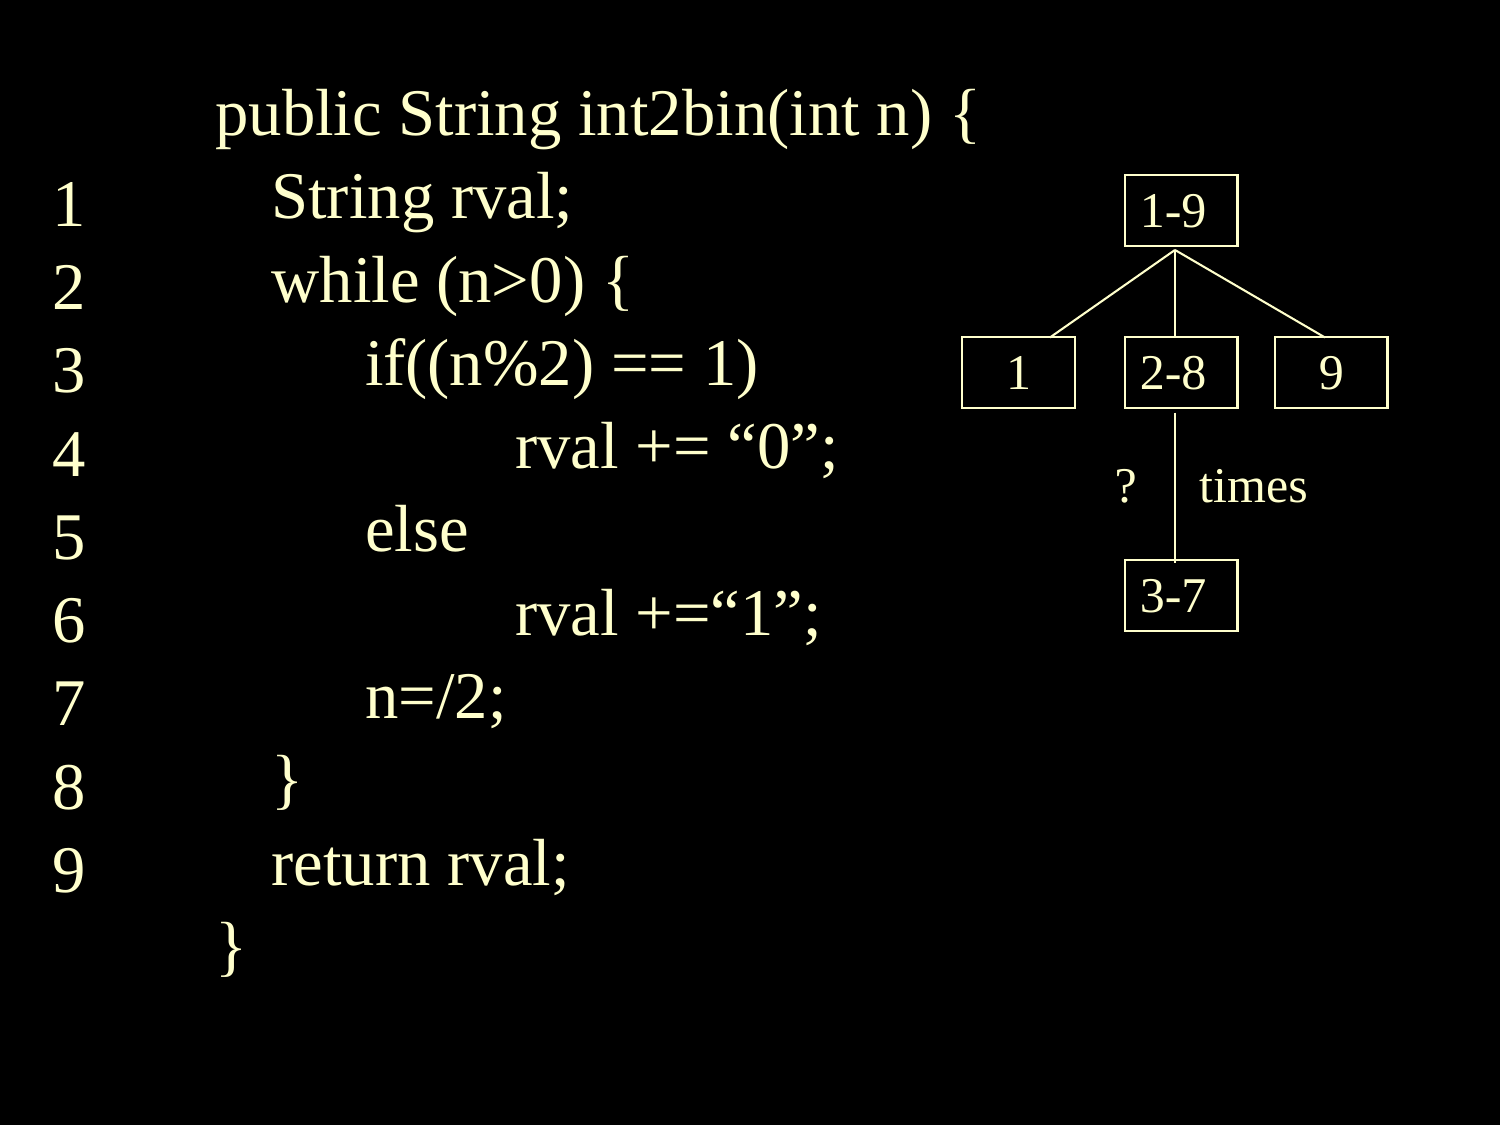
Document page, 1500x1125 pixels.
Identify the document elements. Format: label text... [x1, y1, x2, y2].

list public String int2bin(int n) { String rval; while (n>0) { if((n%2) == 1) rval += “0”; else rval +=“1”; n=/2; } return rval; } [200, 74, 1128, 1051]
text_box 3-7 [1124, 560, 1238, 632]
text_box 2-8 [1124, 337, 1238, 409]
text_box 1 2 3 4 5 6 7 8 9 [37, 74, 188, 1051]
text_box 1-9 [1124, 174, 1238, 246]
text_box 1 [962, 337, 1075, 409]
text_box ? times [1062, 449, 1324, 521]
text_box 9 [1274, 337, 1388, 409]
